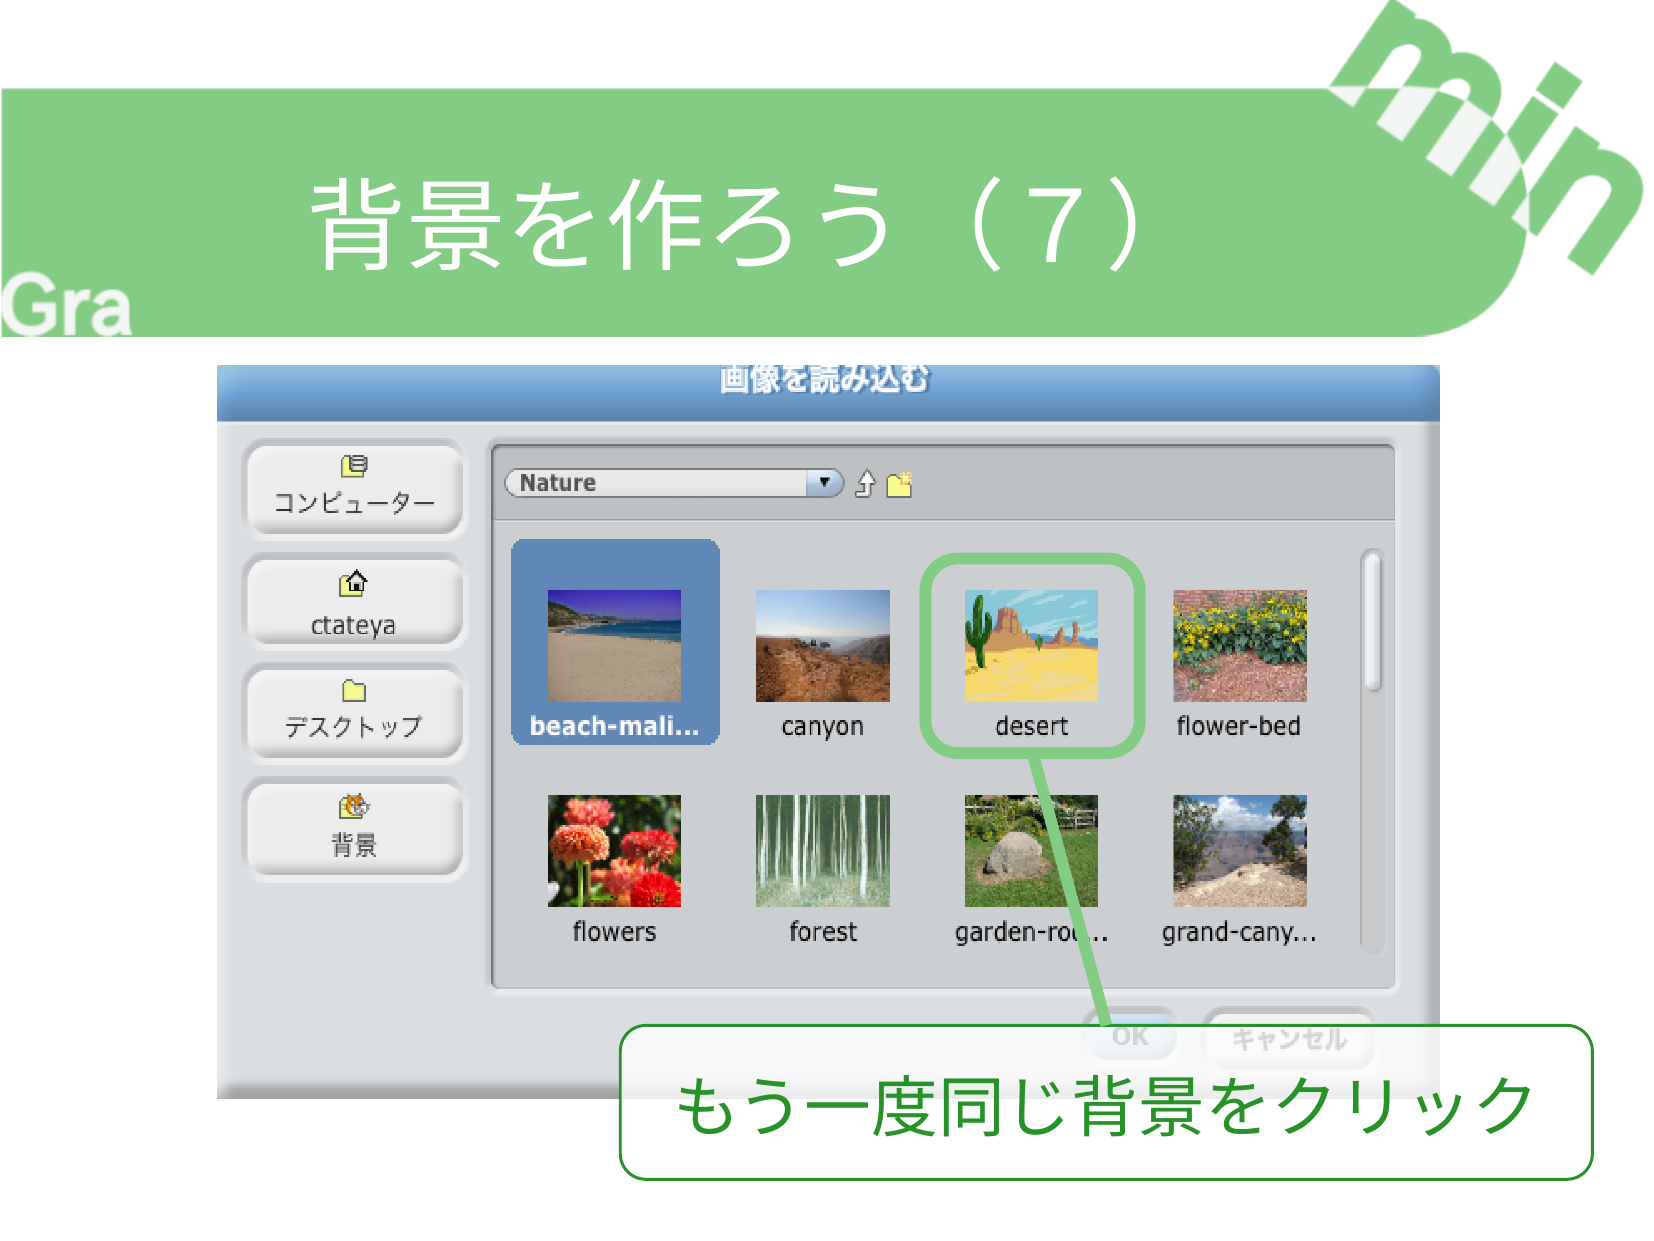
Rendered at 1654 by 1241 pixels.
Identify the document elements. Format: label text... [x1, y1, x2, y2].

picture [217, 365, 1440, 1099]
title 背景を作ろう（７） [11, 113, 1501, 324]
picture [1, 0, 1654, 337]
picture [932, 565, 1133, 747]
text_box もう一度同じ背景をクリック [620, 1025, 1593, 1180]
